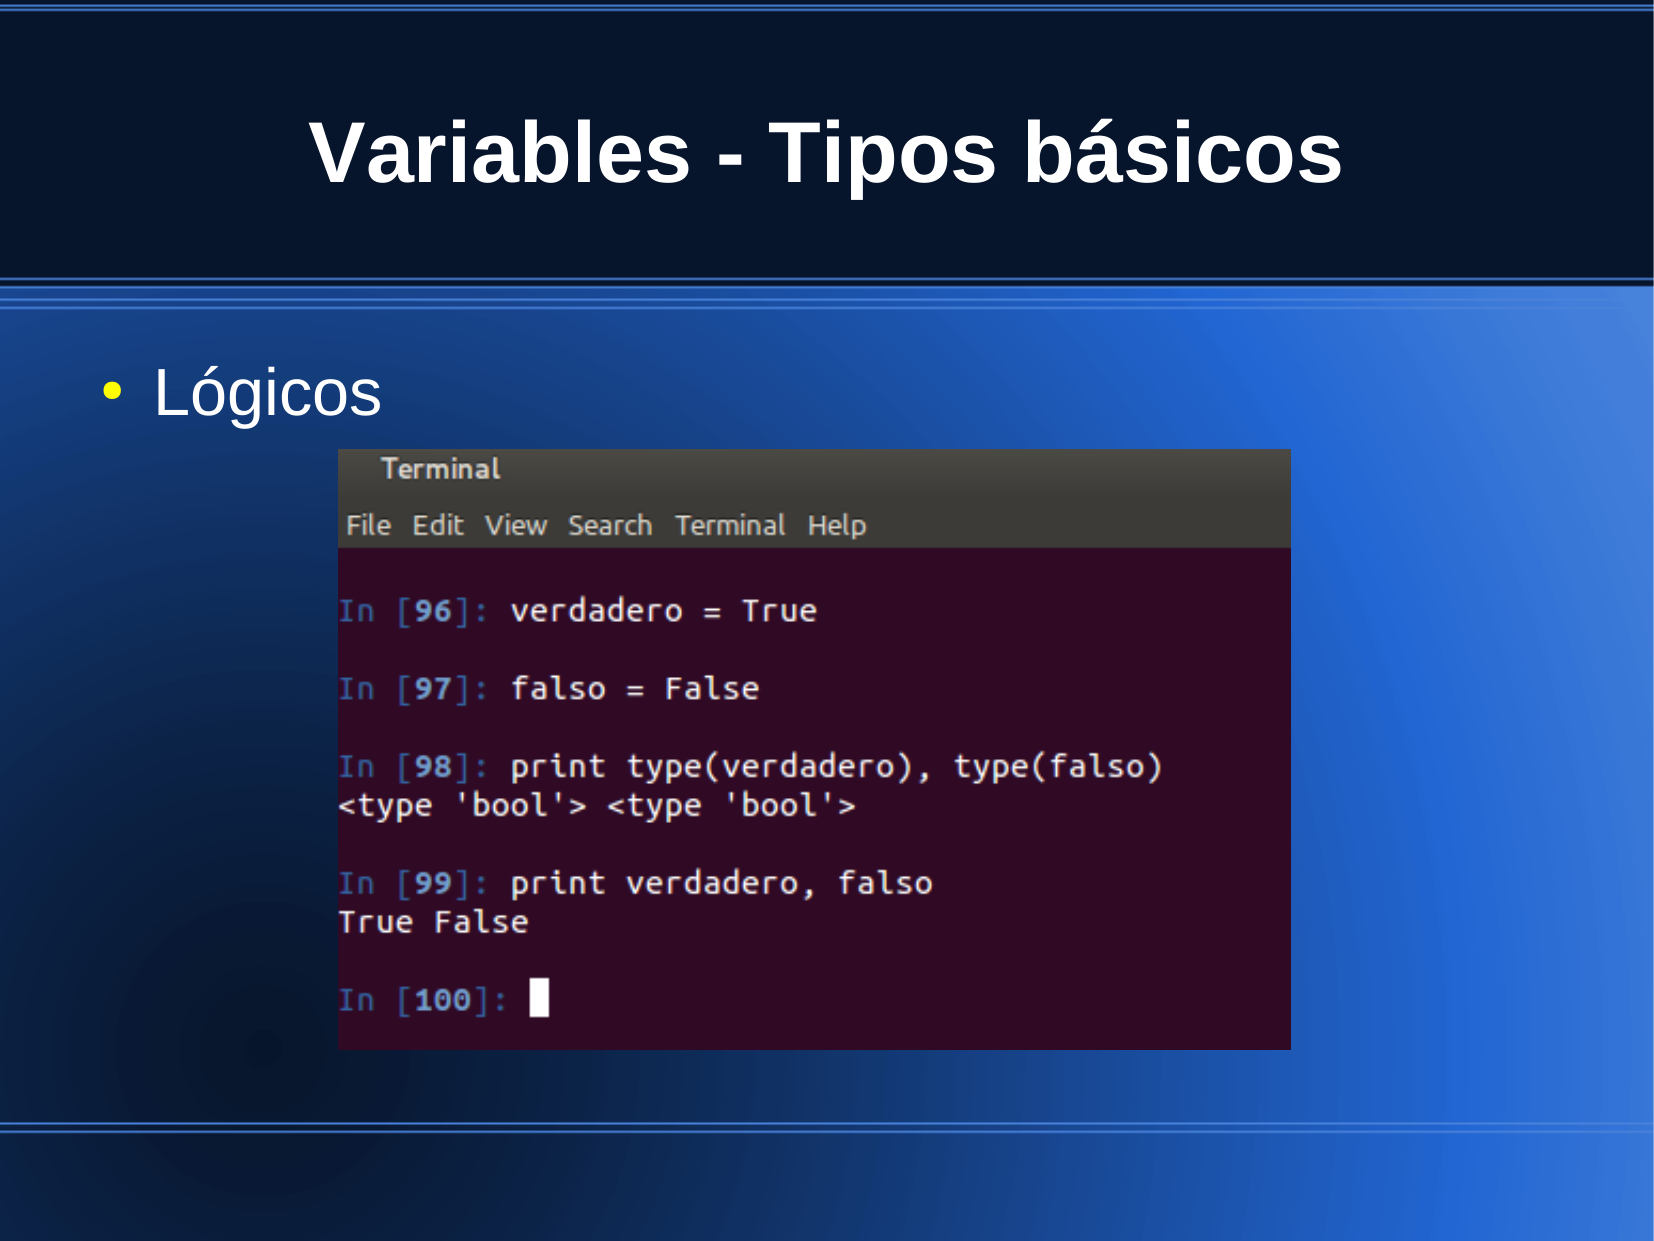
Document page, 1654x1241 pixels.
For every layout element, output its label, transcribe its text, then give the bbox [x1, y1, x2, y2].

title Variables - Tipos básicos [82, 49, 1571, 257]
list Lógicos [82, 355, 1571, 1075]
picture [0, 0, 1654, 1241]
